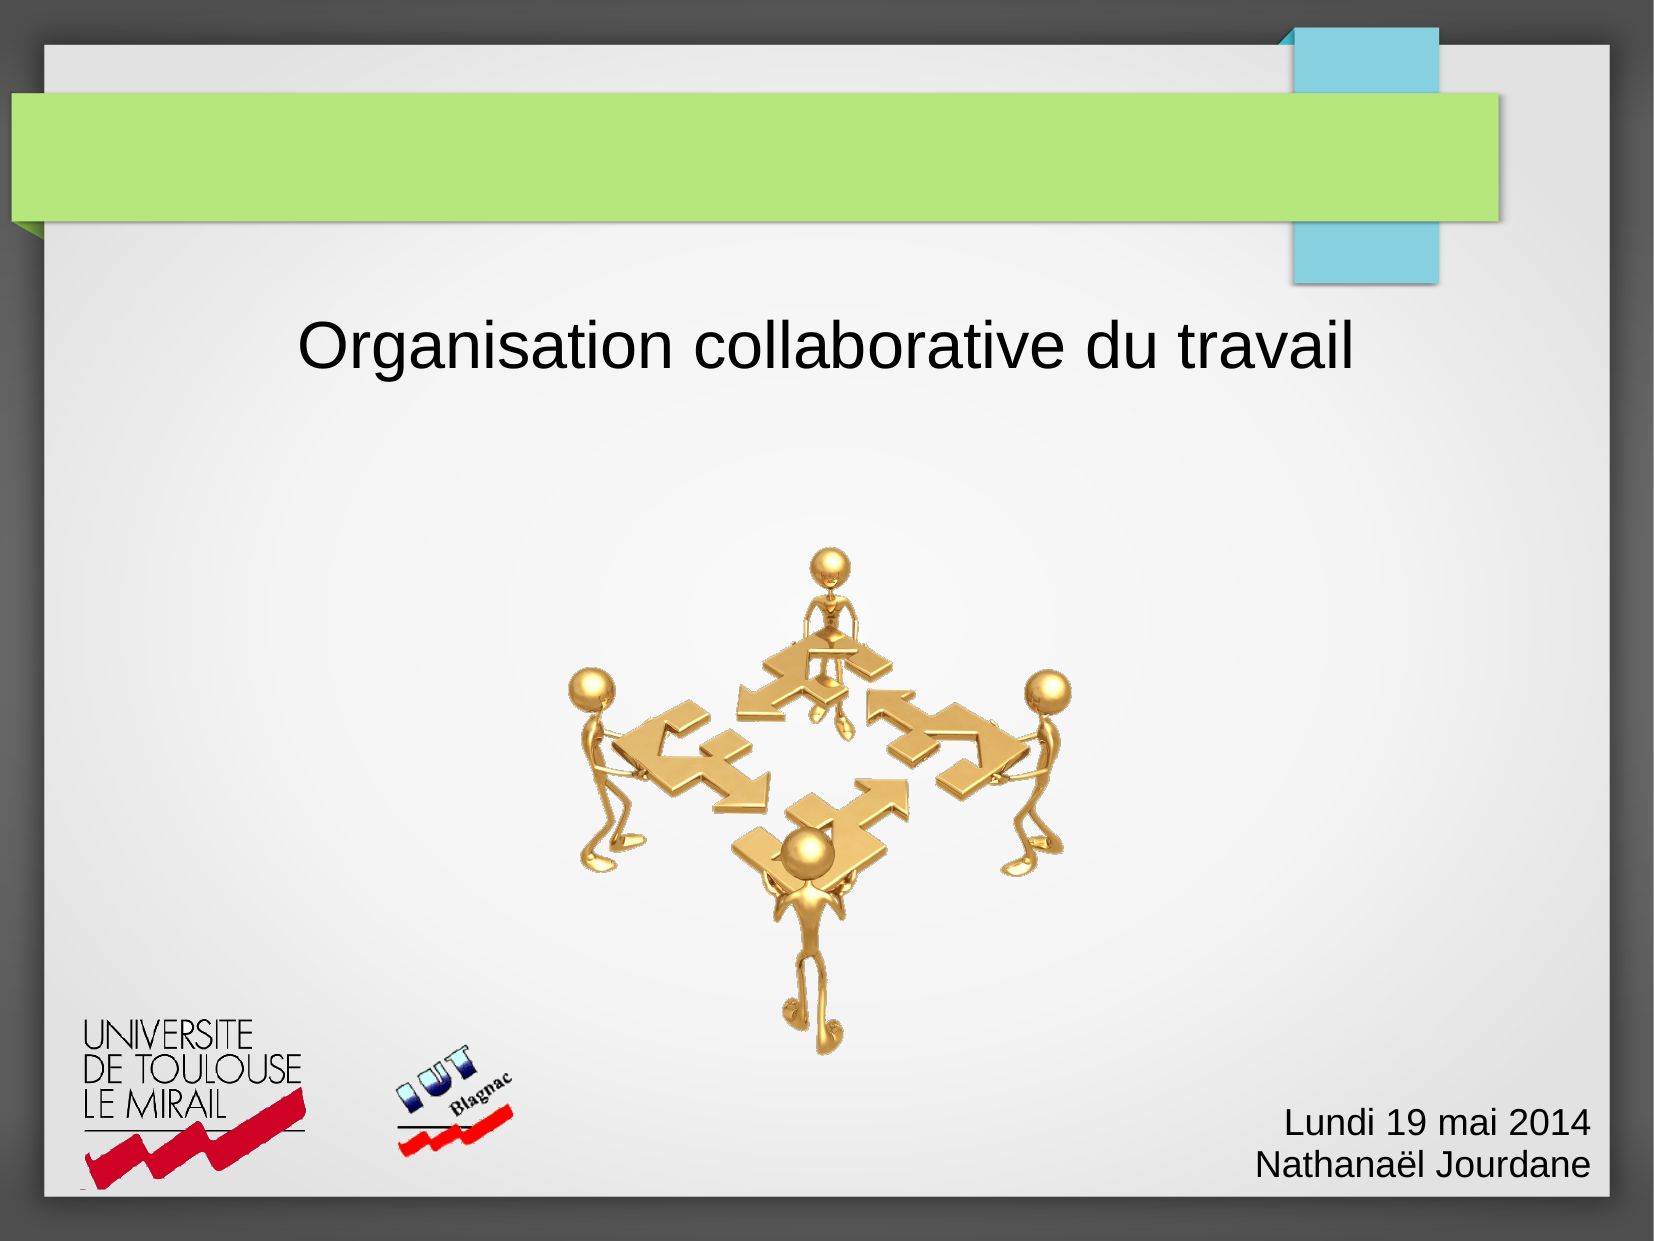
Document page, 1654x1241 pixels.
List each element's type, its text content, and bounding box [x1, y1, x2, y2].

subtitle Organisation collaborative du travail [82, 213, 1571, 479]
picture [0, 0, 1654, 1241]
text_box Lundi 19 mai 2014 Nathanaël Jourdane [1240, 1094, 1607, 1193]
